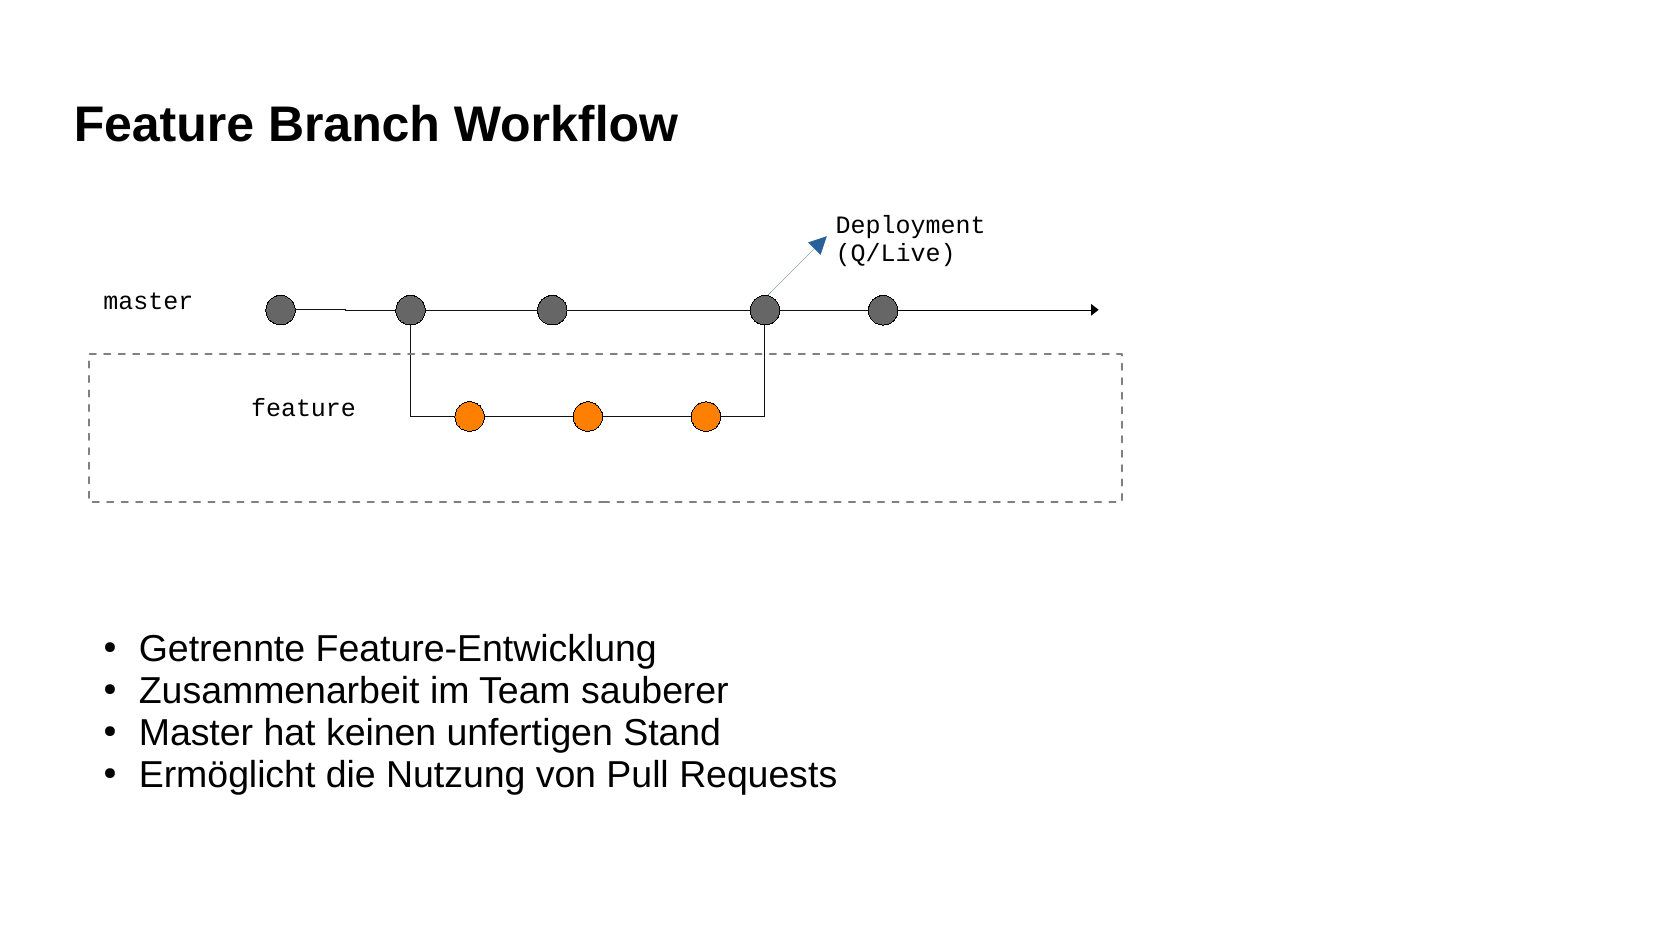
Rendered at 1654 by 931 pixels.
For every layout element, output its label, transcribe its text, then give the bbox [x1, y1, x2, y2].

text_box [691, 401, 721, 432]
text_box [537, 295, 568, 325]
text_box Getrennte Feature-Entwicklung Zusammenarbeit im Team sauberer Master hat keinen unfertigen Stand Ermöglicht die Nutzung von Pull Requests [88, 620, 1004, 803]
text_box [868, 295, 898, 326]
text_box master [88, 281, 237, 326]
text_box [750, 295, 780, 325]
text_box feature [236, 388, 420, 443]
text_box Deployment (Q/Live) [820, 205, 1093, 277]
text_box [573, 401, 603, 432]
text_box [395, 295, 426, 325]
text_box [454, 401, 485, 432]
text_box Feature Branch Workflow [59, 88, 709, 178]
text_box [265, 295, 296, 325]
